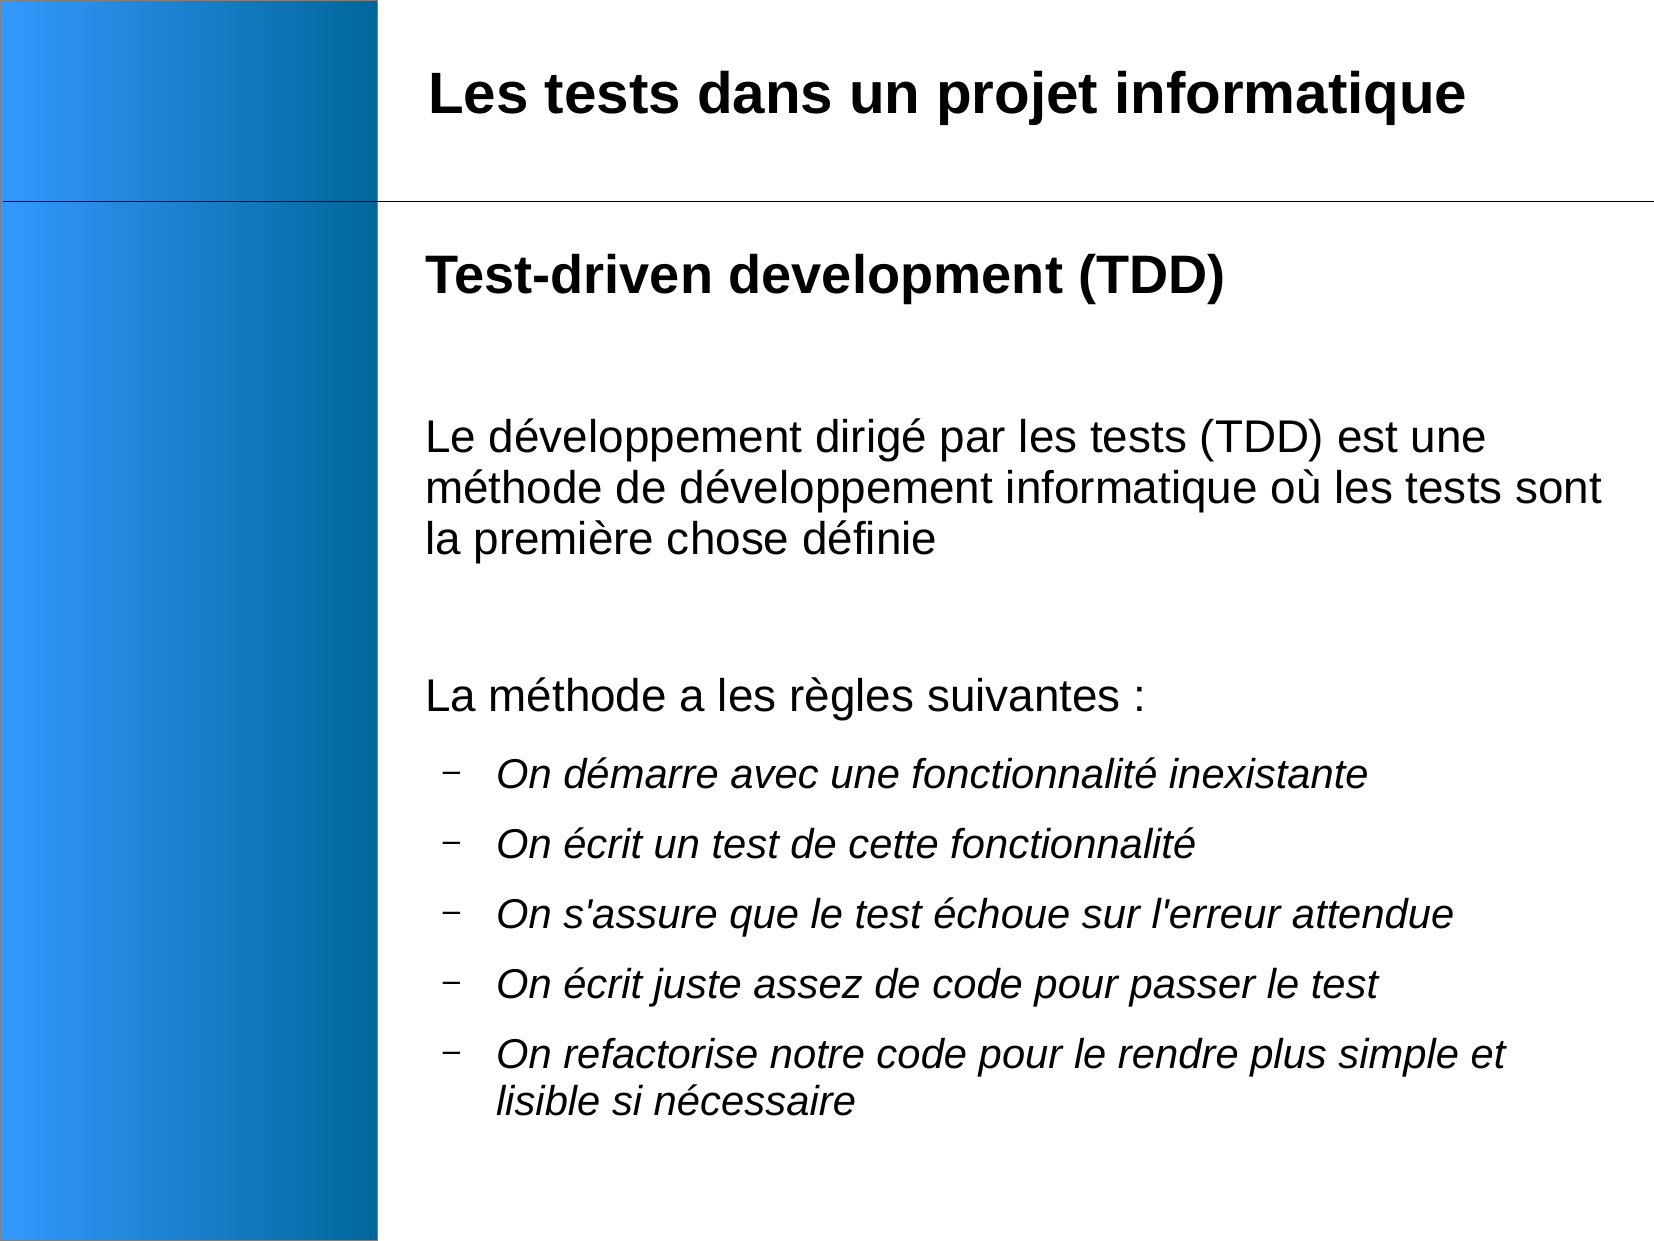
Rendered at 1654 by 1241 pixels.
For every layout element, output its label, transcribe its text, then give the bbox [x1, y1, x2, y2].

list Test-driven development (TDD) Le développement dirigé par les tests (TDD) est une méthode de développement informatique où les tests sont la première chose définie La méthode a les règles suivantes : On démarre avec une fonctionnalité inexistante On écrit un test de cette fonctionnalité On s'assure que le test échoue sur l'erreur attendue On écrit juste assez de code pour passer le test On refactorise notre code pour le rendre plus simple et lisible si nécessaire [354, 244, 1607, 1241]
text_box Les tests dans un projet informatique [413, 53, 1571, 201]
text_box [0, 0, 378, 1241]
